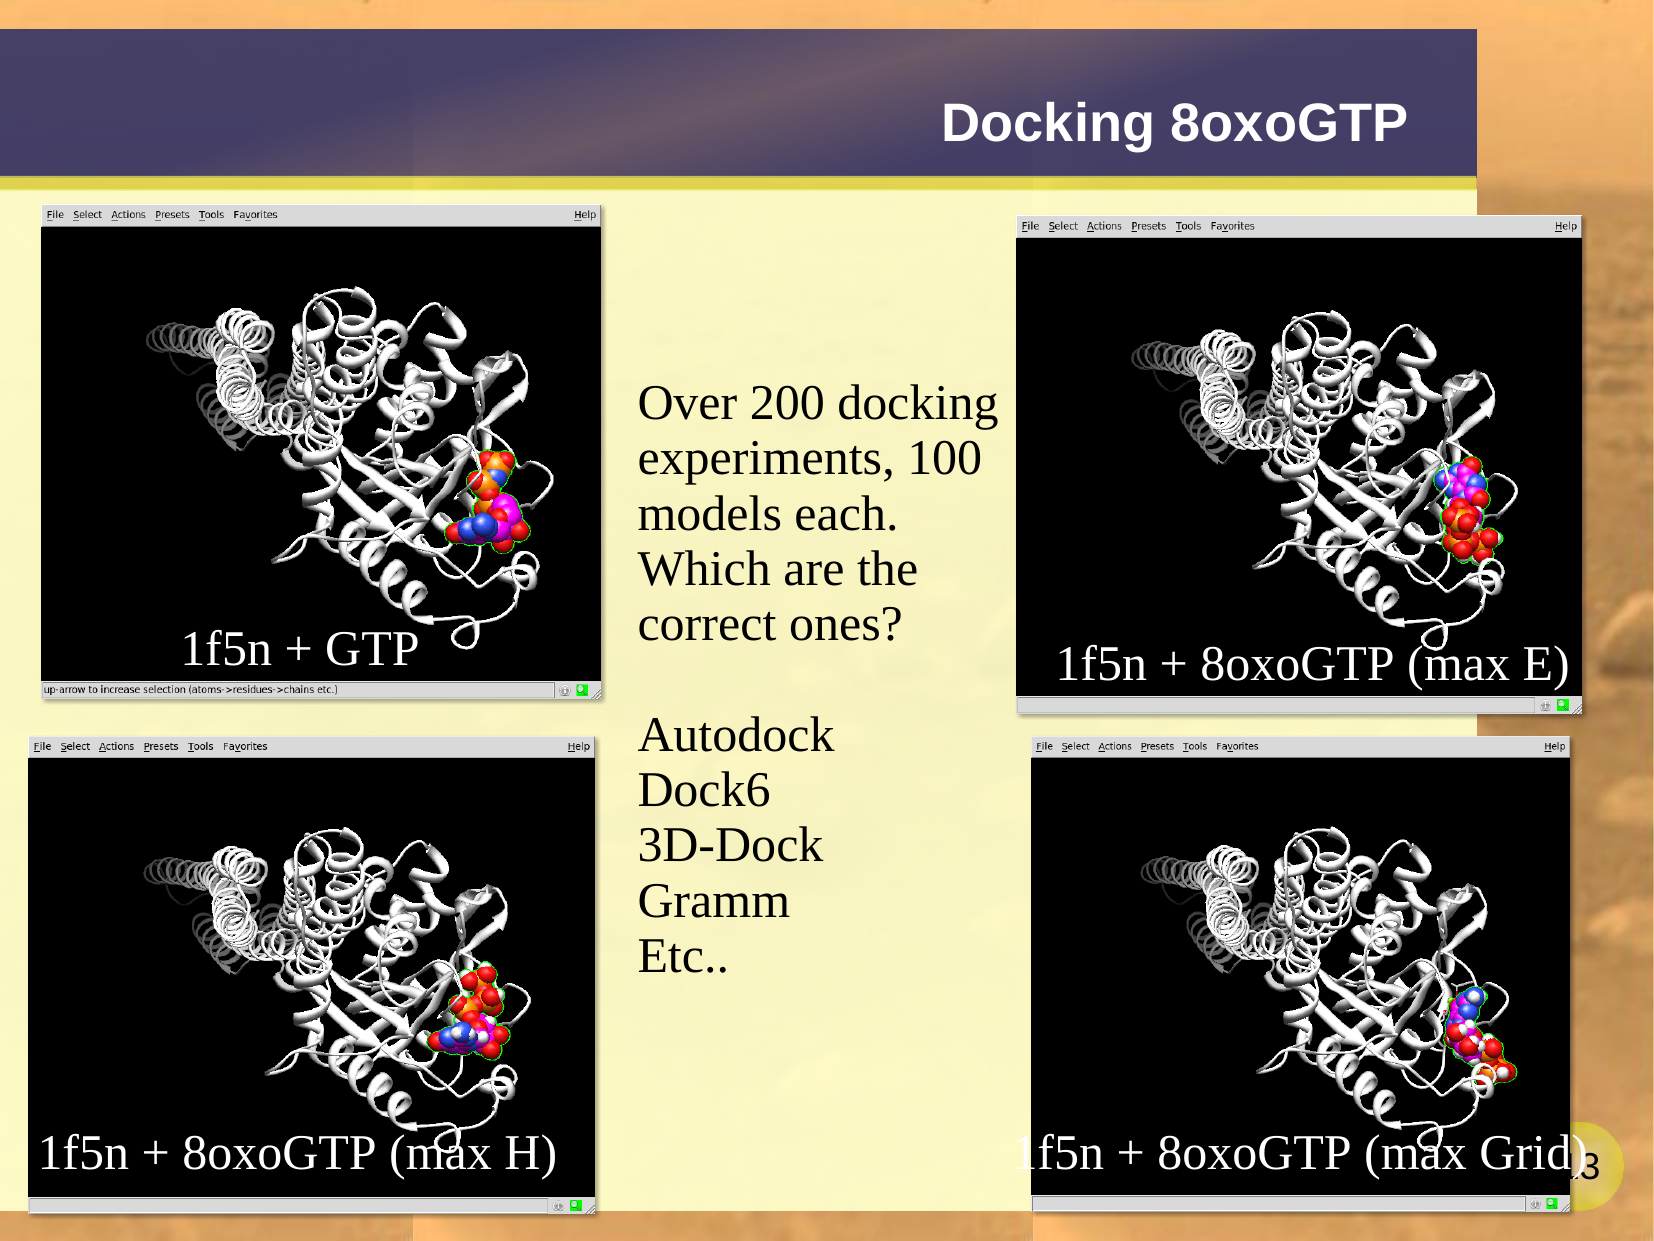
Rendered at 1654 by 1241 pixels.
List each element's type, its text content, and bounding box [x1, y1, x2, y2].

text_box 1f5n + 8oxoGTP (max E) [1013, 635, 1613, 696]
text_box 1f5n + 8oxoGTP (max Grid) [1012, 1125, 1589, 1181]
text_box 1f5n + 8oxoGTP (max H) [37, 1125, 558, 1181]
text_box Over 200 docking experiments, 100 models each. Which are the correct ones? Autodock Dock6 3D-Dock Gramm Etc.. [637, 375, 1013, 1039]
title Docking 8oxoGTP [0, 19, 1410, 227]
text_box 1f5n + GTP [75, 620, 526, 677]
picture [37, 200, 607, 705]
picture [0, 0, 1654, 1241]
